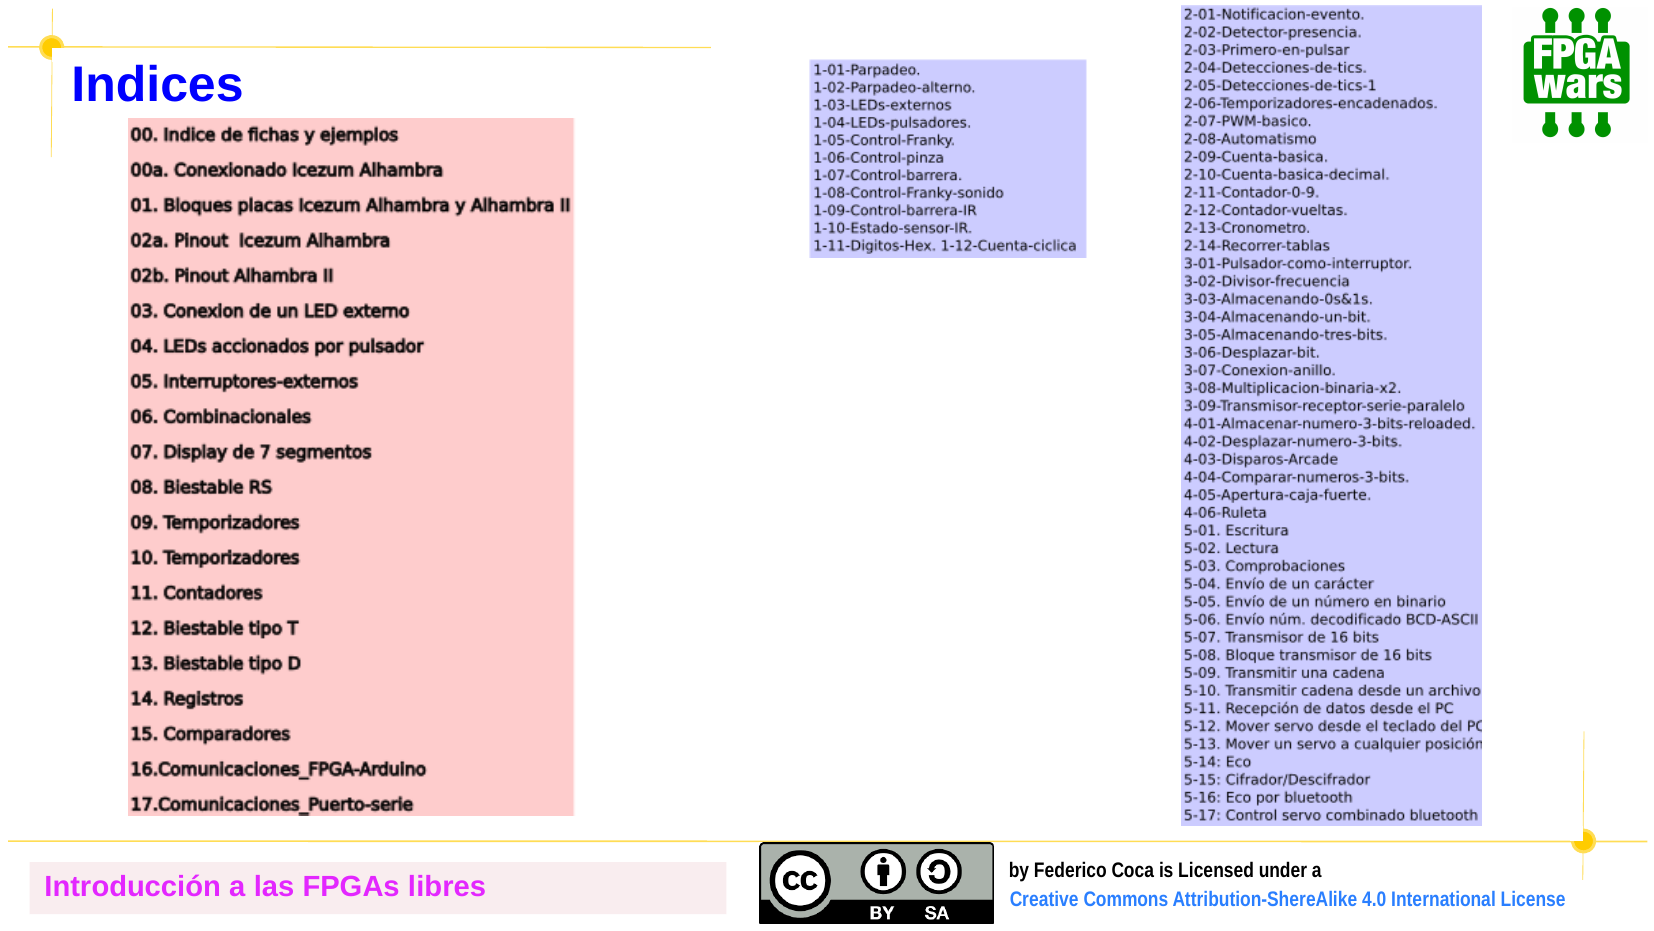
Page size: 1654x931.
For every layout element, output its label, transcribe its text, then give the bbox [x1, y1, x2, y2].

text_box Introducción a las FPGAs libres [29, 862, 727, 915]
text_box Indices [56, 48, 382, 120]
picture [808, 57, 1088, 258]
picture [1512, 7, 1648, 143]
picture [1181, 5, 1482, 826]
picture [128, 118, 577, 817]
